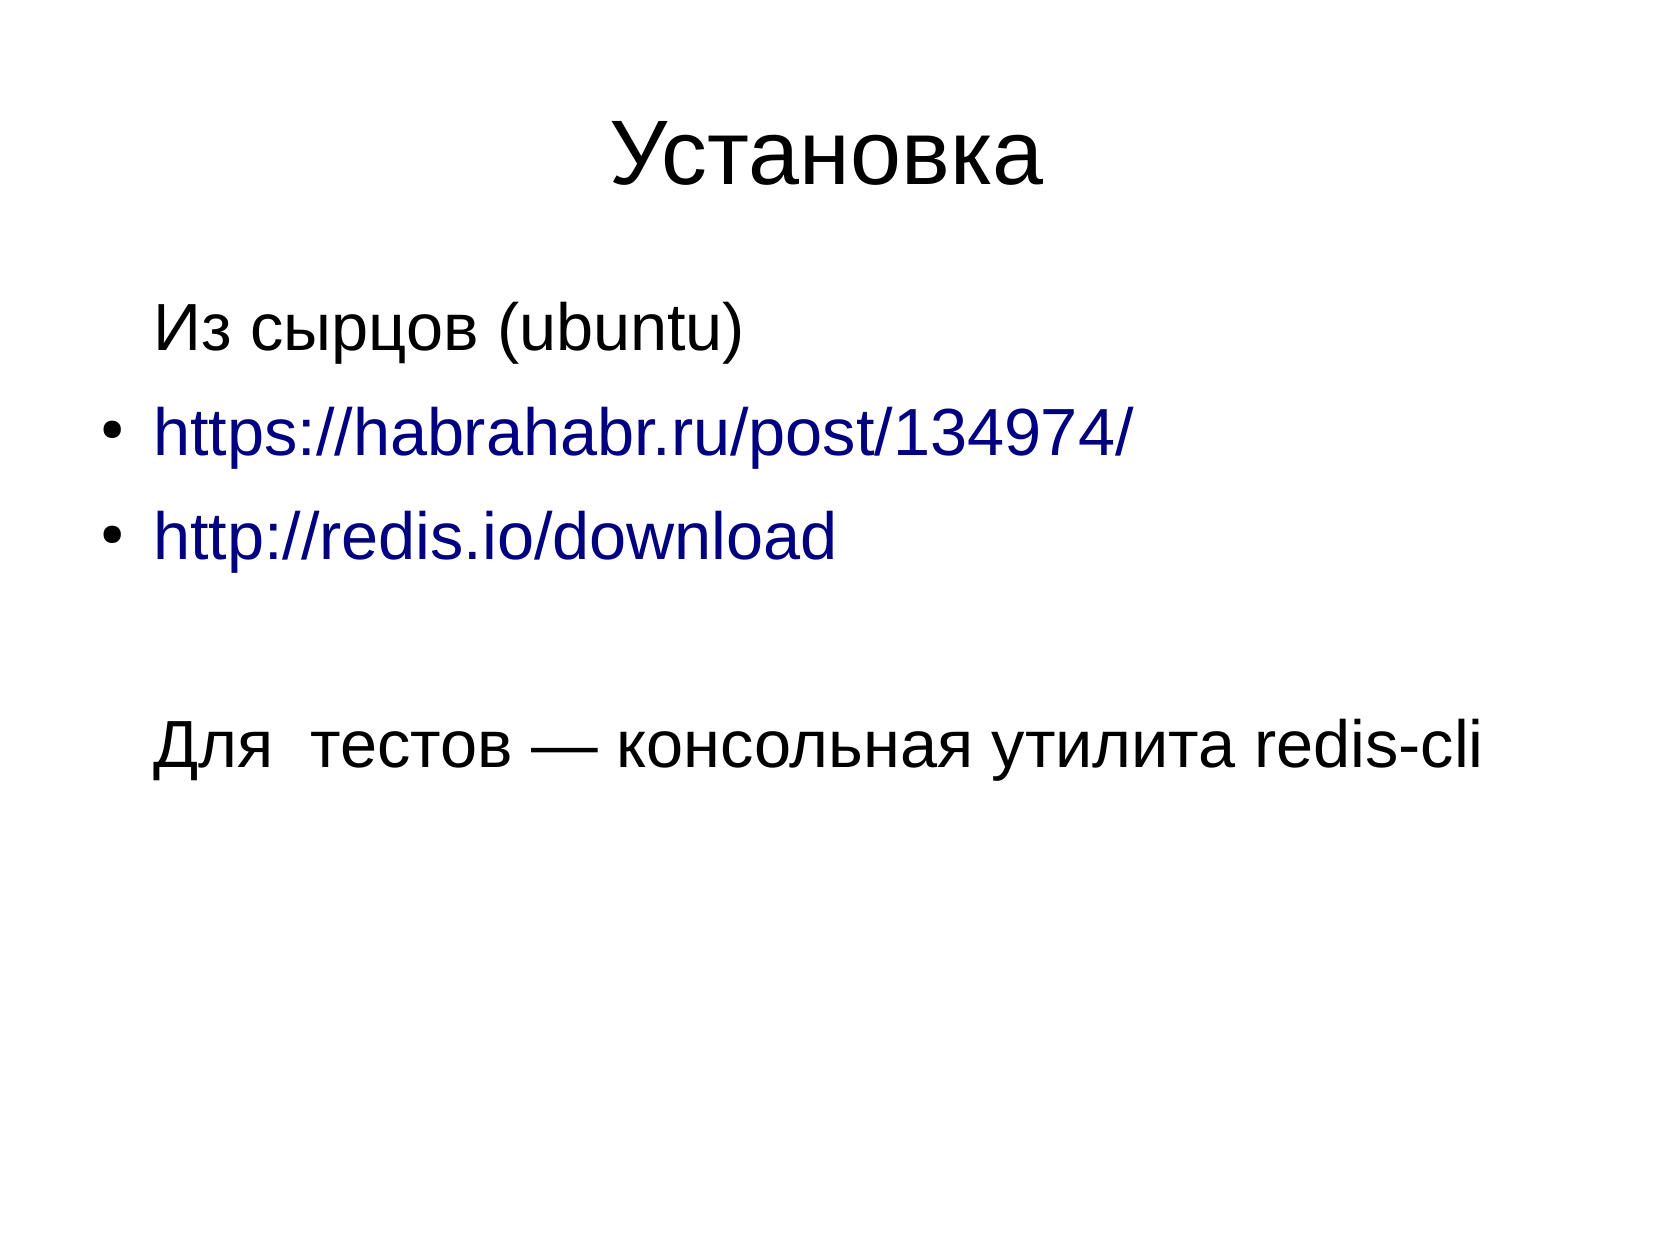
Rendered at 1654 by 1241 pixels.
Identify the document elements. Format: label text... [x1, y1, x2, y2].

title Установка [82, 49, 1571, 257]
list Из сырцов (ubuntu) https://habrahabr.ru/post/134974/ http://redis.io/download Для тестов — консольная утилита redis-cli [82, 290, 1571, 1010]
